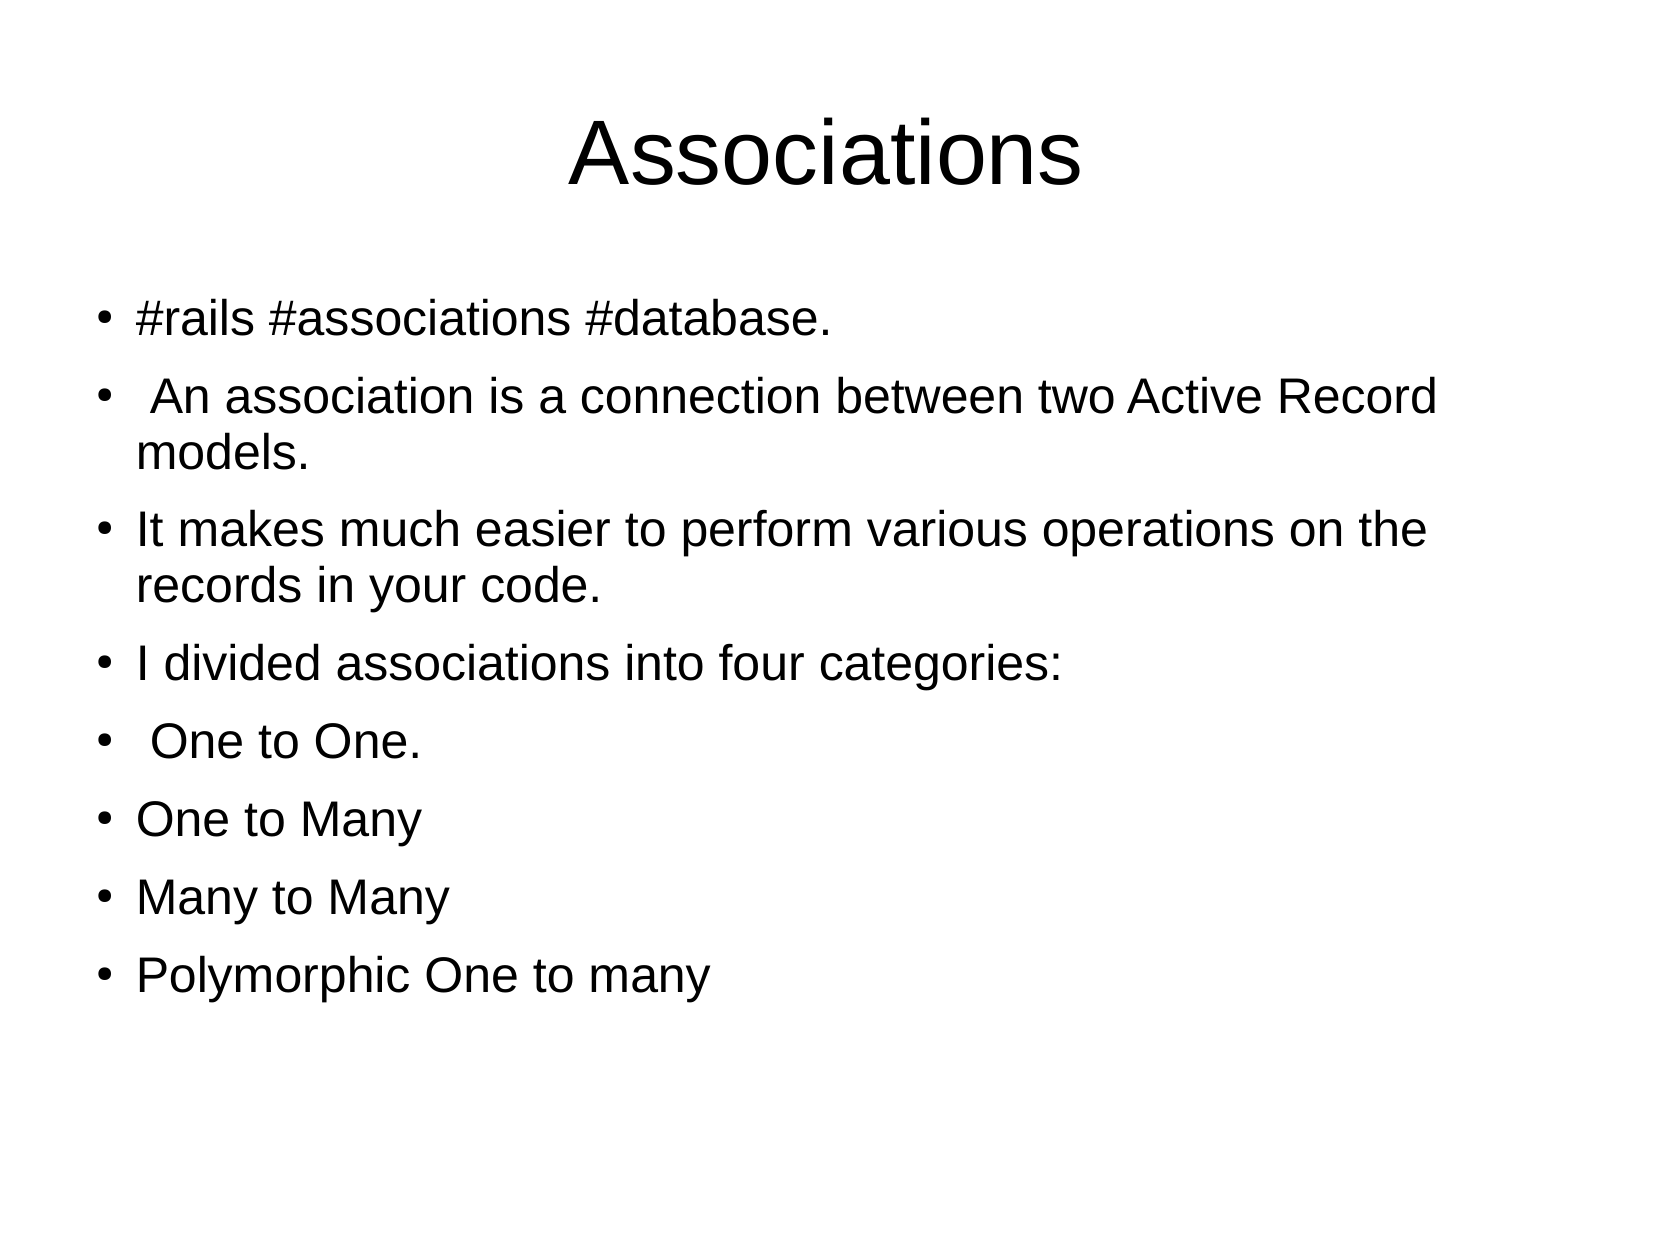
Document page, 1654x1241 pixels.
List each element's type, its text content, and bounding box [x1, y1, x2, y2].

title Associations [82, 49, 1571, 257]
list #rails #associations #database. An association is a connection between two Active Record models. It makes much easier to perform various operations on the records in your code. I divided associations into four categories: One to One. One to Many Many to Many Polymorphic One to many [82, 290, 1571, 1010]
